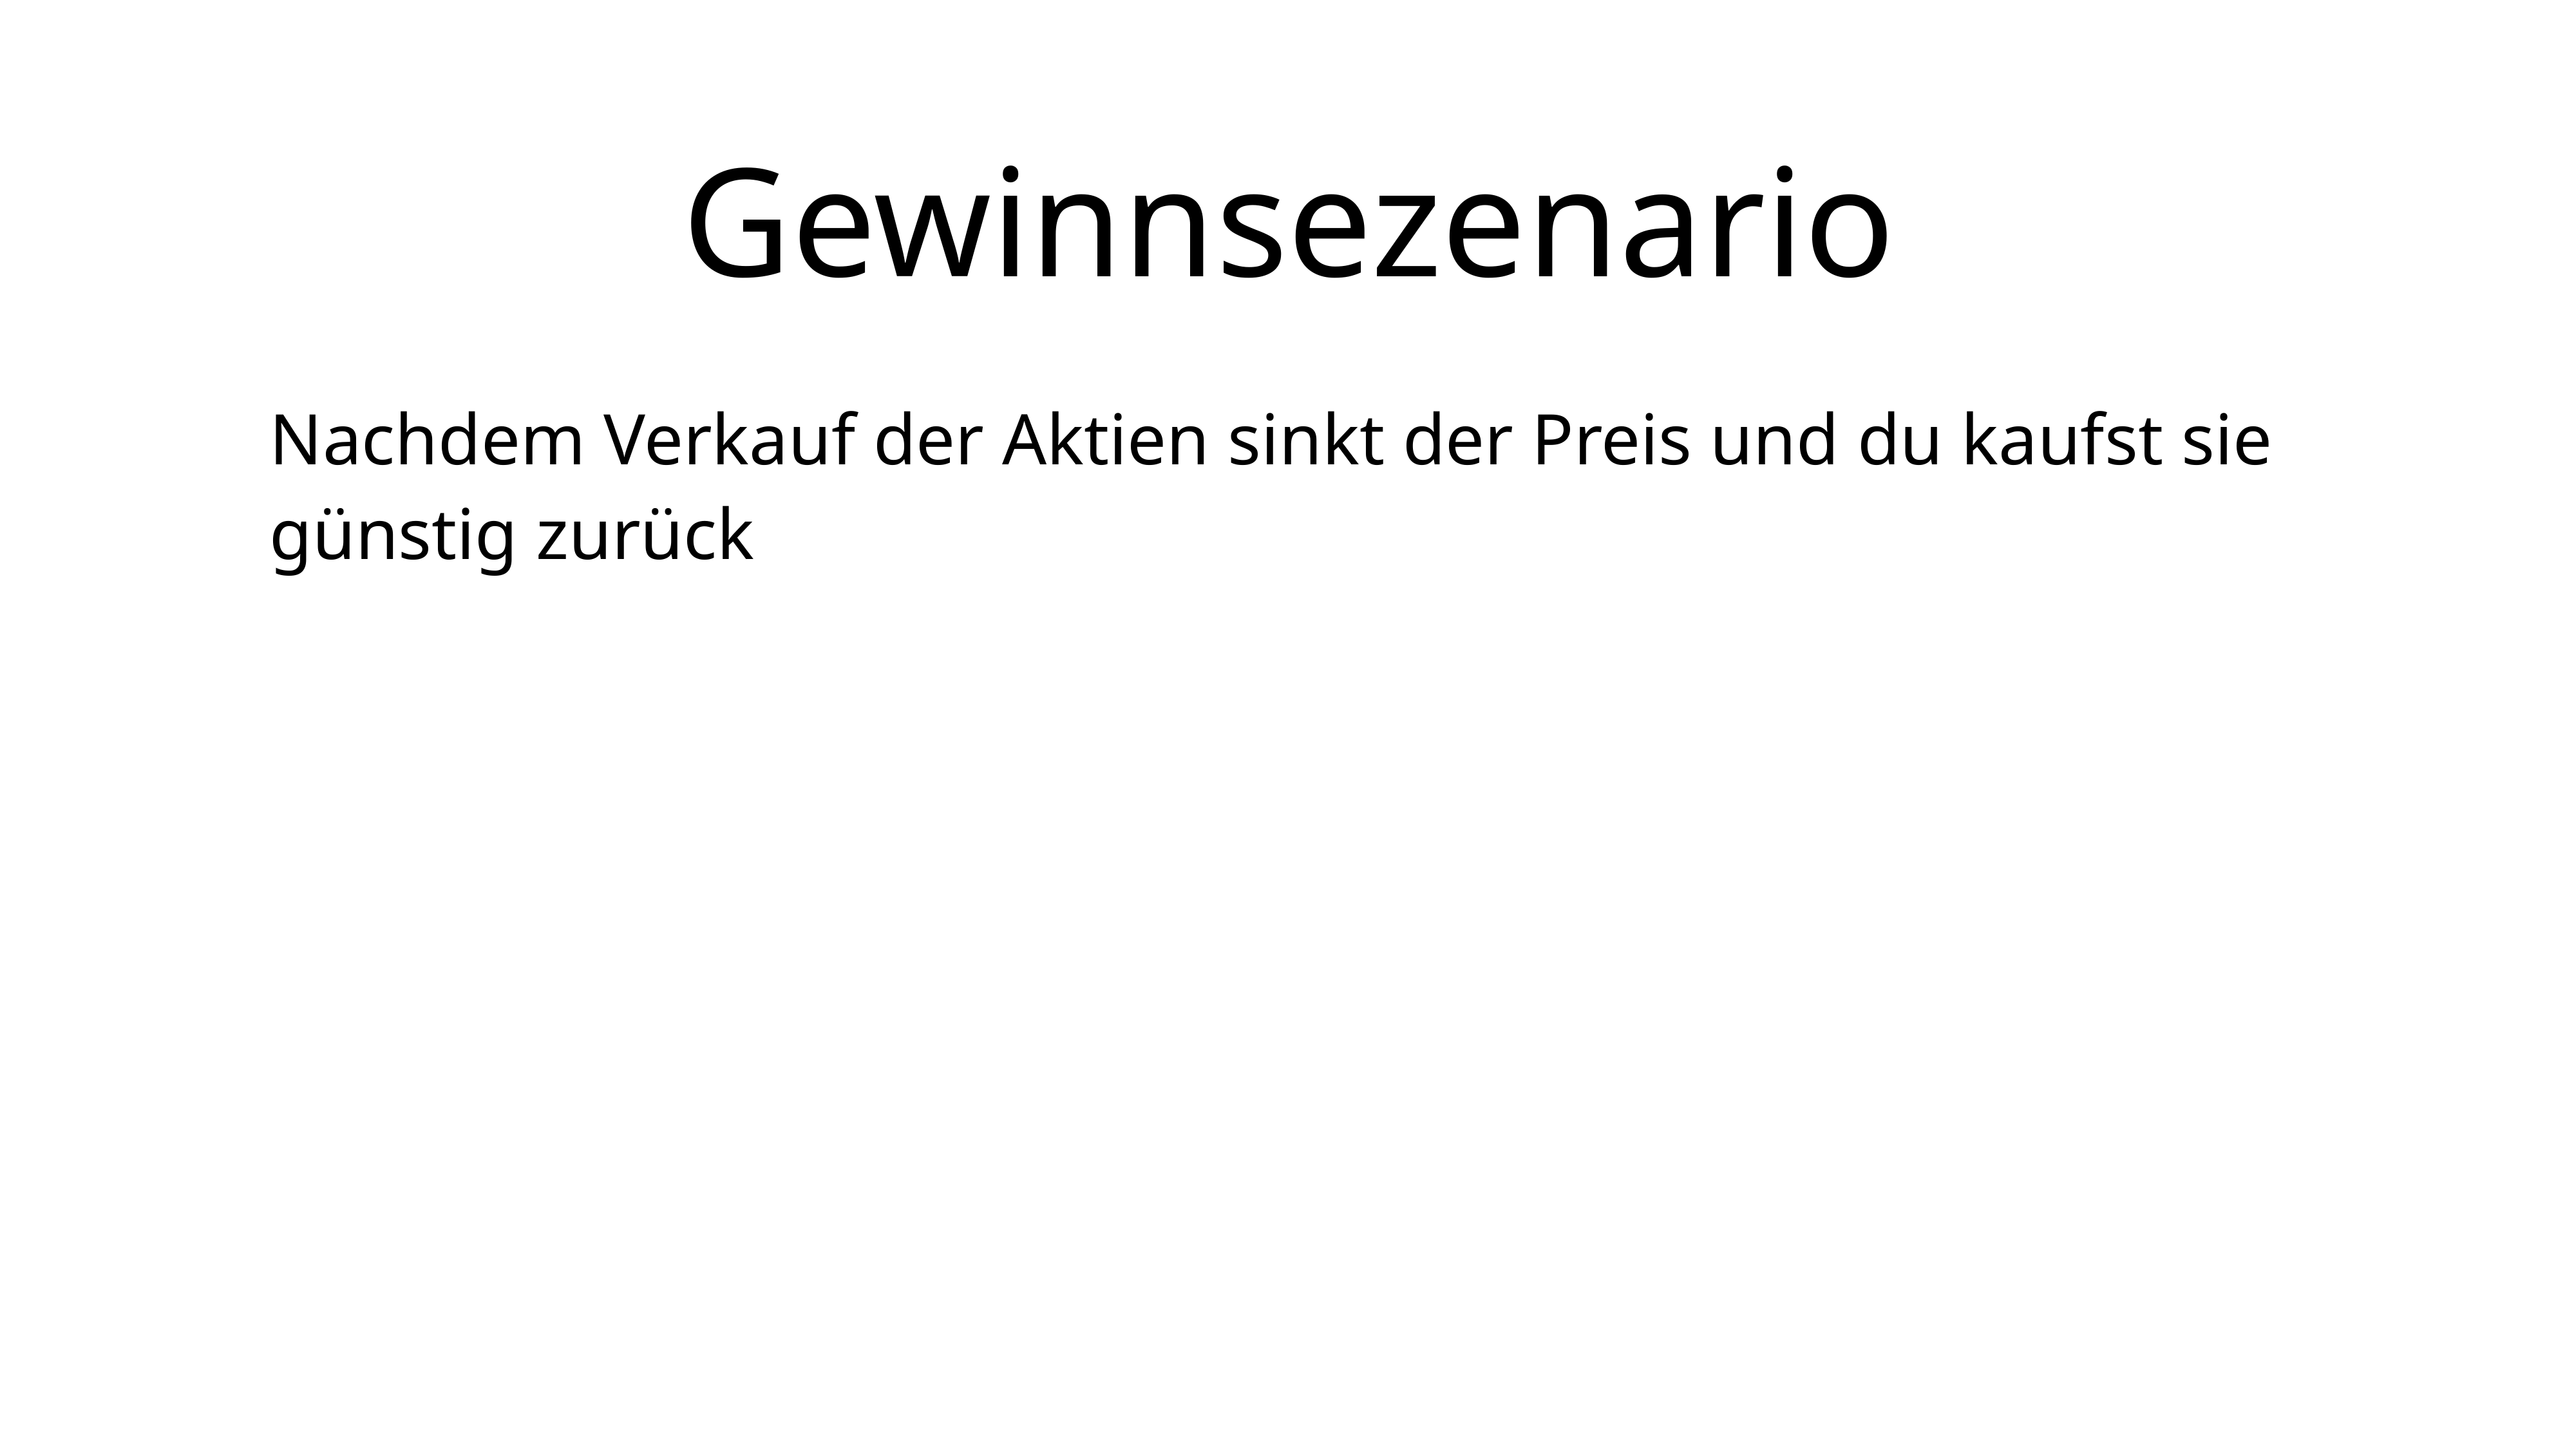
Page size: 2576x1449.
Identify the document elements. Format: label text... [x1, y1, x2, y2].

text_box Gewinnsezenario [189, 60, 2389, 376]
text_box Nachdem Verkauf der Aktien sinkt der Preis und du kaufst sie günstig zurück [189, 384, 2389, 1319]
